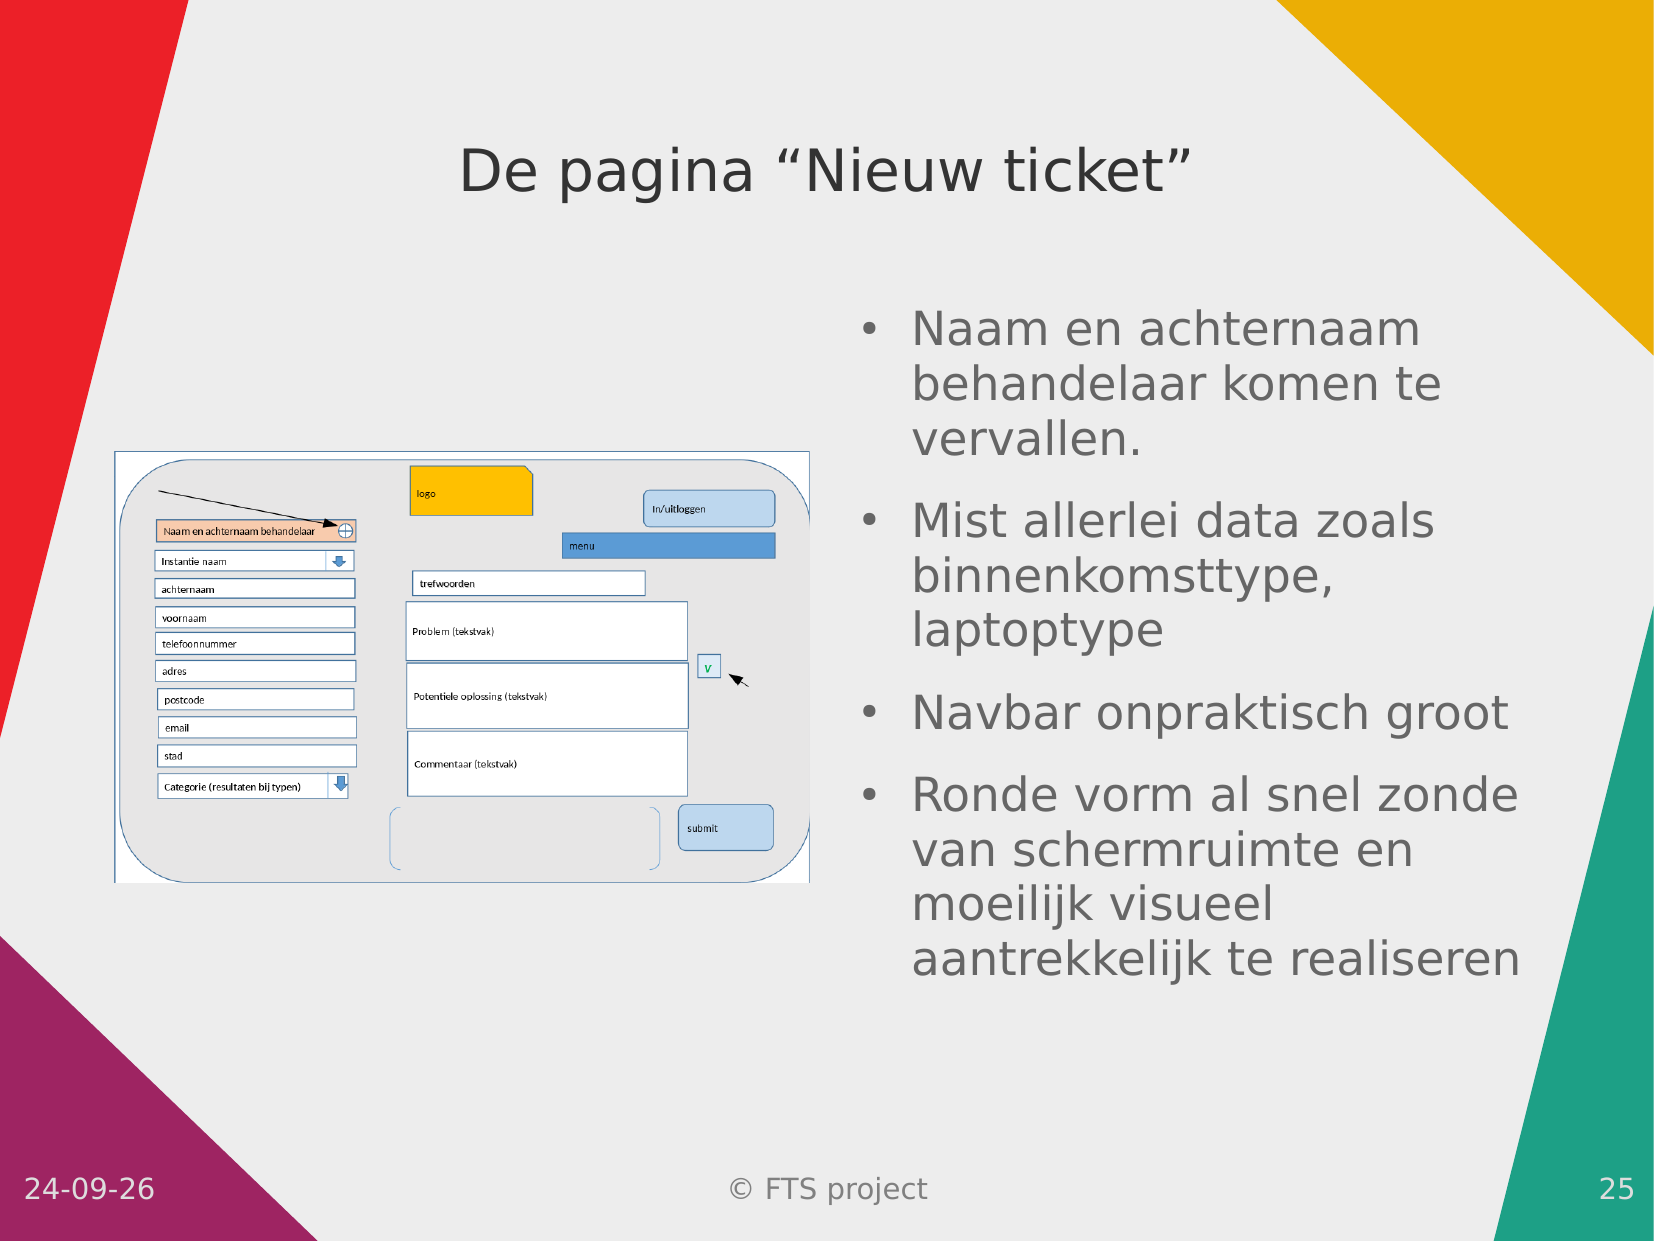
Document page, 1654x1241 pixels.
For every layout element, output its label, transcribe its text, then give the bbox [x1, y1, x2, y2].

title De pagina “Nieuw ticket” [114, 73, 1539, 270]
list Naam en achternaam behandelaar komen te vervallen. Mist allerlei data zoals binnenkomsttype, laptoptype Navbar onpraktisch groot Ronde vorm al snel zonde van schermruimte en moeilijk visueel aantrekkelijk te realiseren [844, 301, 1540, 1033]
picture [114, 451, 810, 883]
